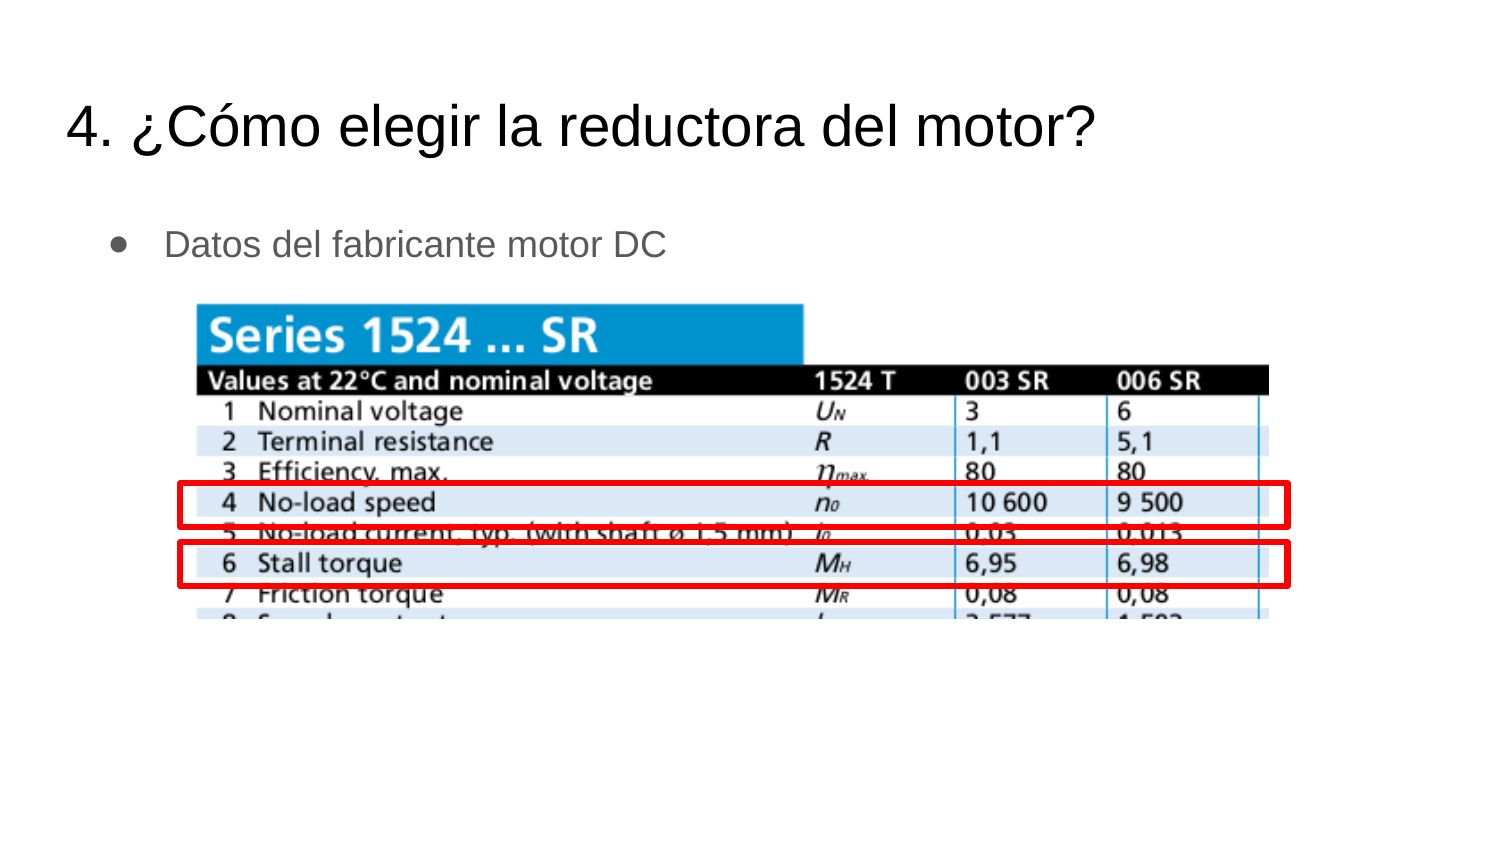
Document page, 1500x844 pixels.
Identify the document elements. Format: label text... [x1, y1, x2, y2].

list Datos del fabricante motor DC [73, 204, 1472, 765]
title 4. ¿Cómo elegir la reductora del motor? [51, 72, 1449, 167]
